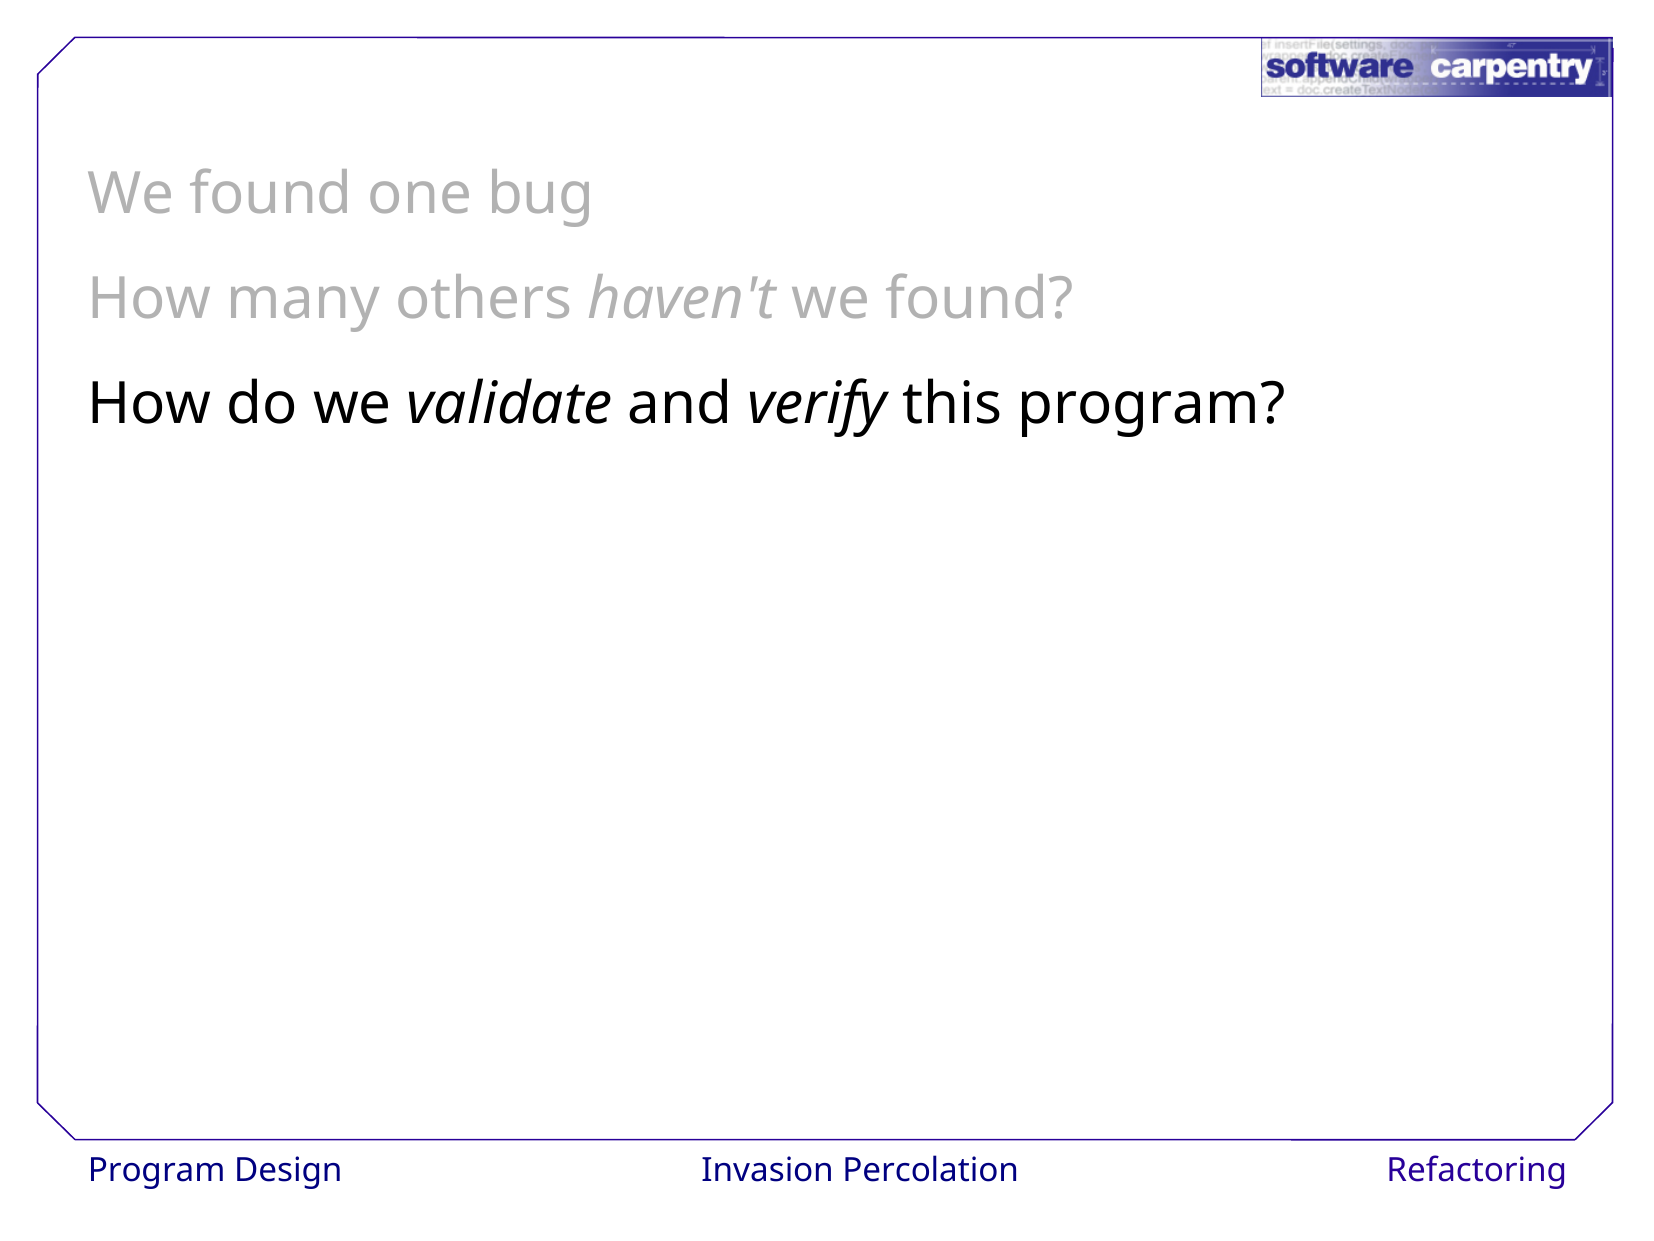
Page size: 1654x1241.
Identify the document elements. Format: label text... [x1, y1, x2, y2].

picture [1261, 39, 1613, 97]
text_box We found one bug How many others haven't we found? How do we validate and verify this program? [72, 112, 1451, 443]
